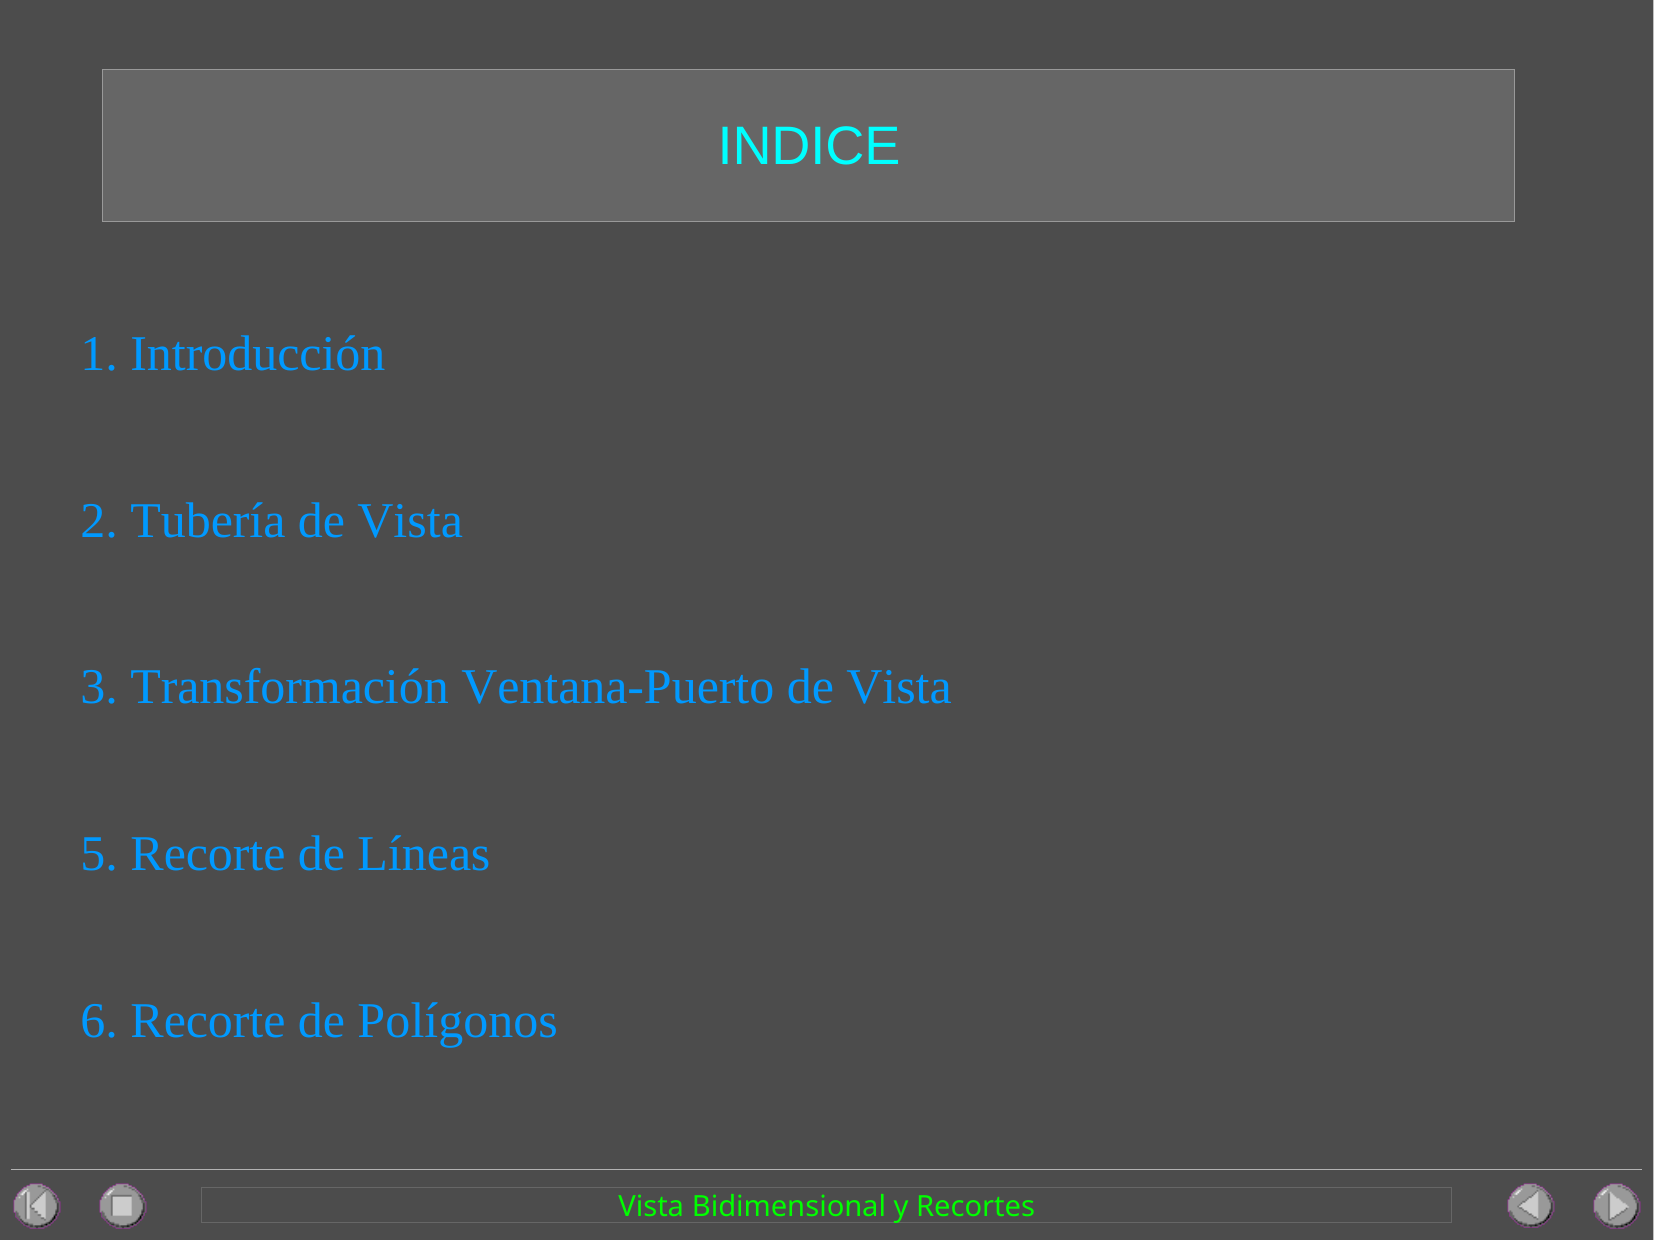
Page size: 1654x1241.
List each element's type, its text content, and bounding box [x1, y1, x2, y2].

picture [1591, 1181, 1642, 1232]
picture [11, 1181, 62, 1232]
picture [97, 1181, 148, 1232]
picture [1505, 1181, 1556, 1231]
text_box 1. Introducción 2. Tubería de Vista 3. Transformación Ventana-Puerto de Vista 5. Recorte de Líneas 6. Recorte de Polígonos [80, 326, 1492, 1107]
title INDICE [102, 69, 1515, 222]
